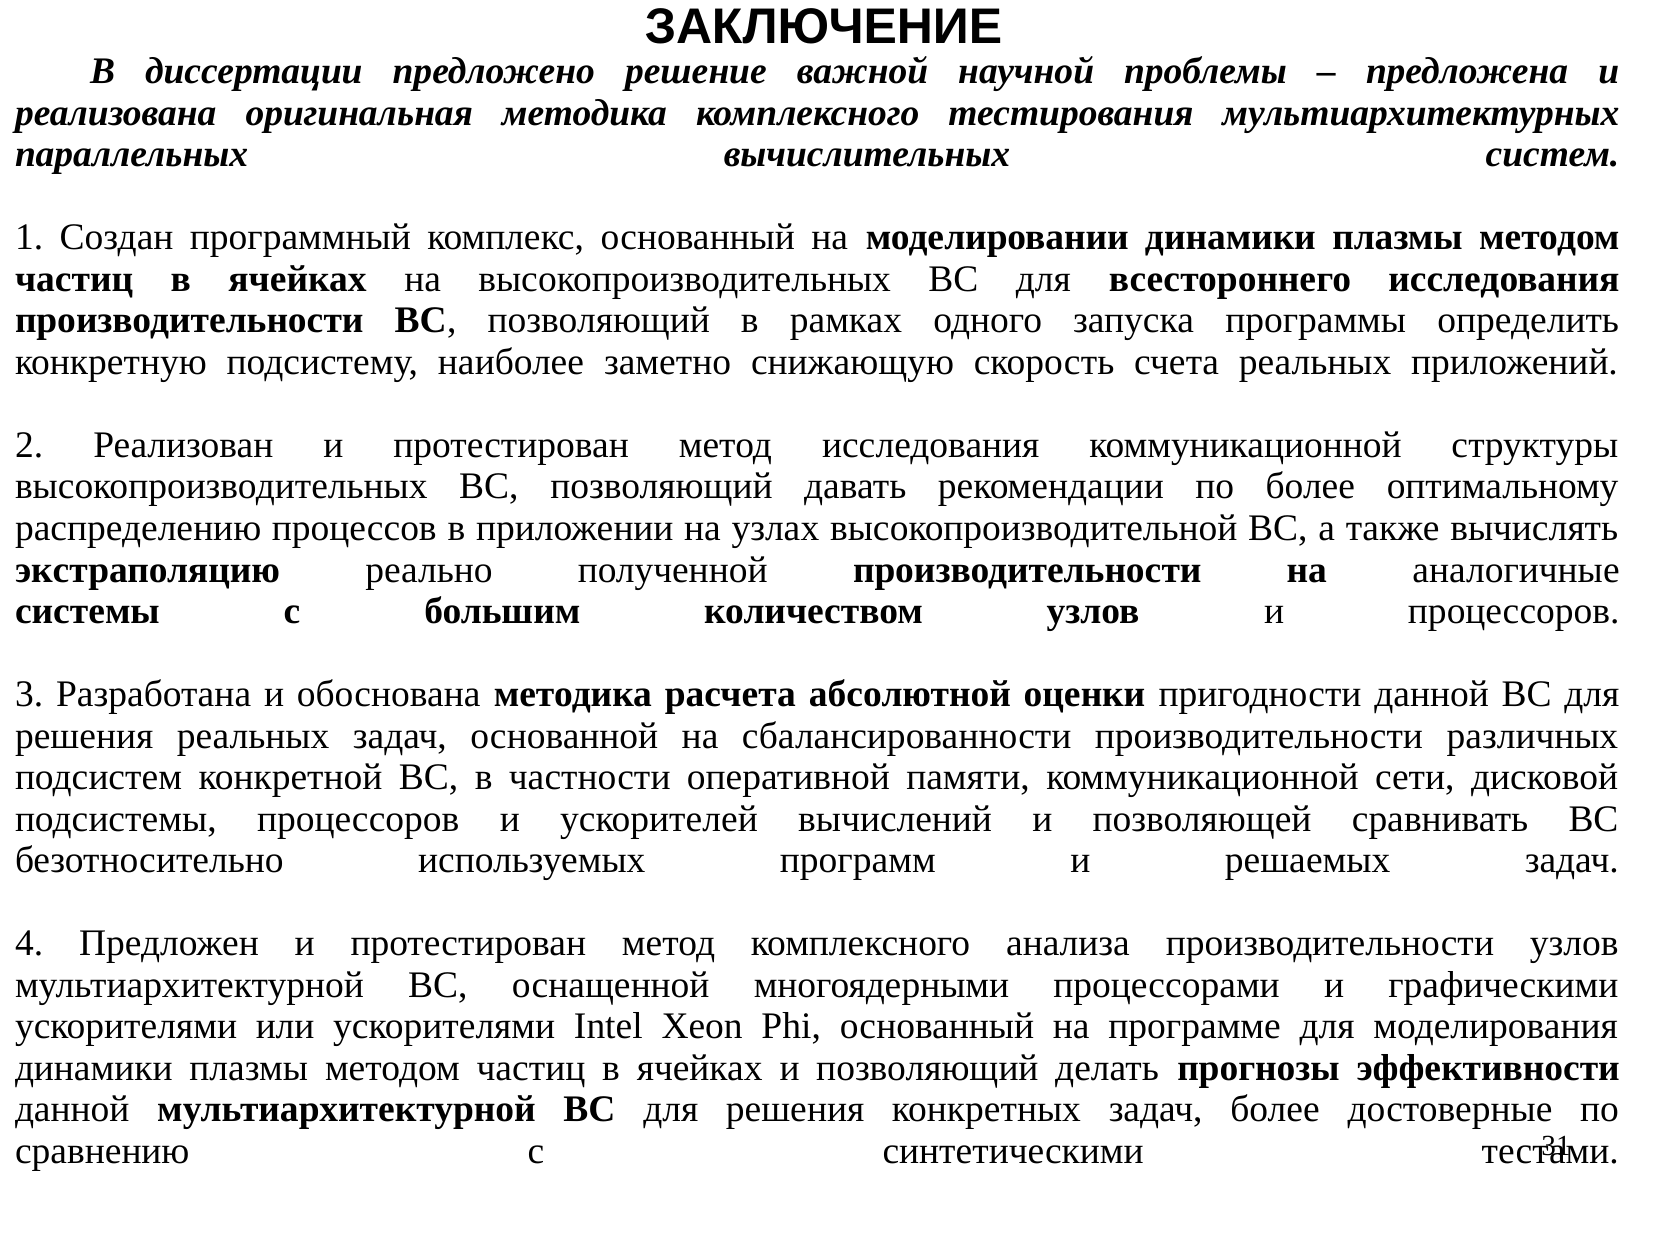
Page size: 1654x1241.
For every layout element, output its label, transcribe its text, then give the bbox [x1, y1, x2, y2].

text_box ЗАКЛЮЧЕНИЕ [630, 0, 1018, 63]
title В диссертации предложено решение важной научной проблемы – предложена и реализована оригинальная методика комплексного тестирования мультиархитектурных параллельных вычислительных систем. 1. Создан программный комплекс, основанный на моделировании динамики плазмы методом частиц в ячейках на высокопроизводительных ВС для всестороннего исследования производительности ВС, позволяющий в рамках одного запуска программы определить конкретную подсистему, наиболее заметно снижающую скорость счета реальных приложений. 2. Реализован и протестирован метод исследования коммуникационной структуры высокопроизводительных ВС, позволяющий давать рекомендации по более оптимальному распределению процессов в приложении на узлах высокопроизводительной ВС, а также вычислять экcтраполяцию реально полученной производительности на аналогичные системы с большим количеством узлов и процессоров. 3. Разработана и обоснована методика расчета абсолютной оценки пригодности данной ВС для решения реальных задач, основанной на сбалансированности производительности различных подсистем конкретной ВС, в частности оперативной памяти, коммуникационной сети, дисковой подсистемы, процессоров и ускорителей вычислений и позволяющей сравнивать ВС безотносительно используемых программ и решаемых задач. 4. Предложен и протестирован метод комплексного анализа производительности узлов мультиархитектурной ВС, оснащенной многоядерными процессорами и графическими ускорителями или ускорителями Intel Xeon Phi, основанный на программе для моделирования динамики плазмы методом частиц в ячейках и позволяющий делать прогнозы эффективности данной мультиархитектурной ВС для решения конкретных задач, более достоверные по сравнению с синтетическими тестами. [15, 50, 1621, 1241]
